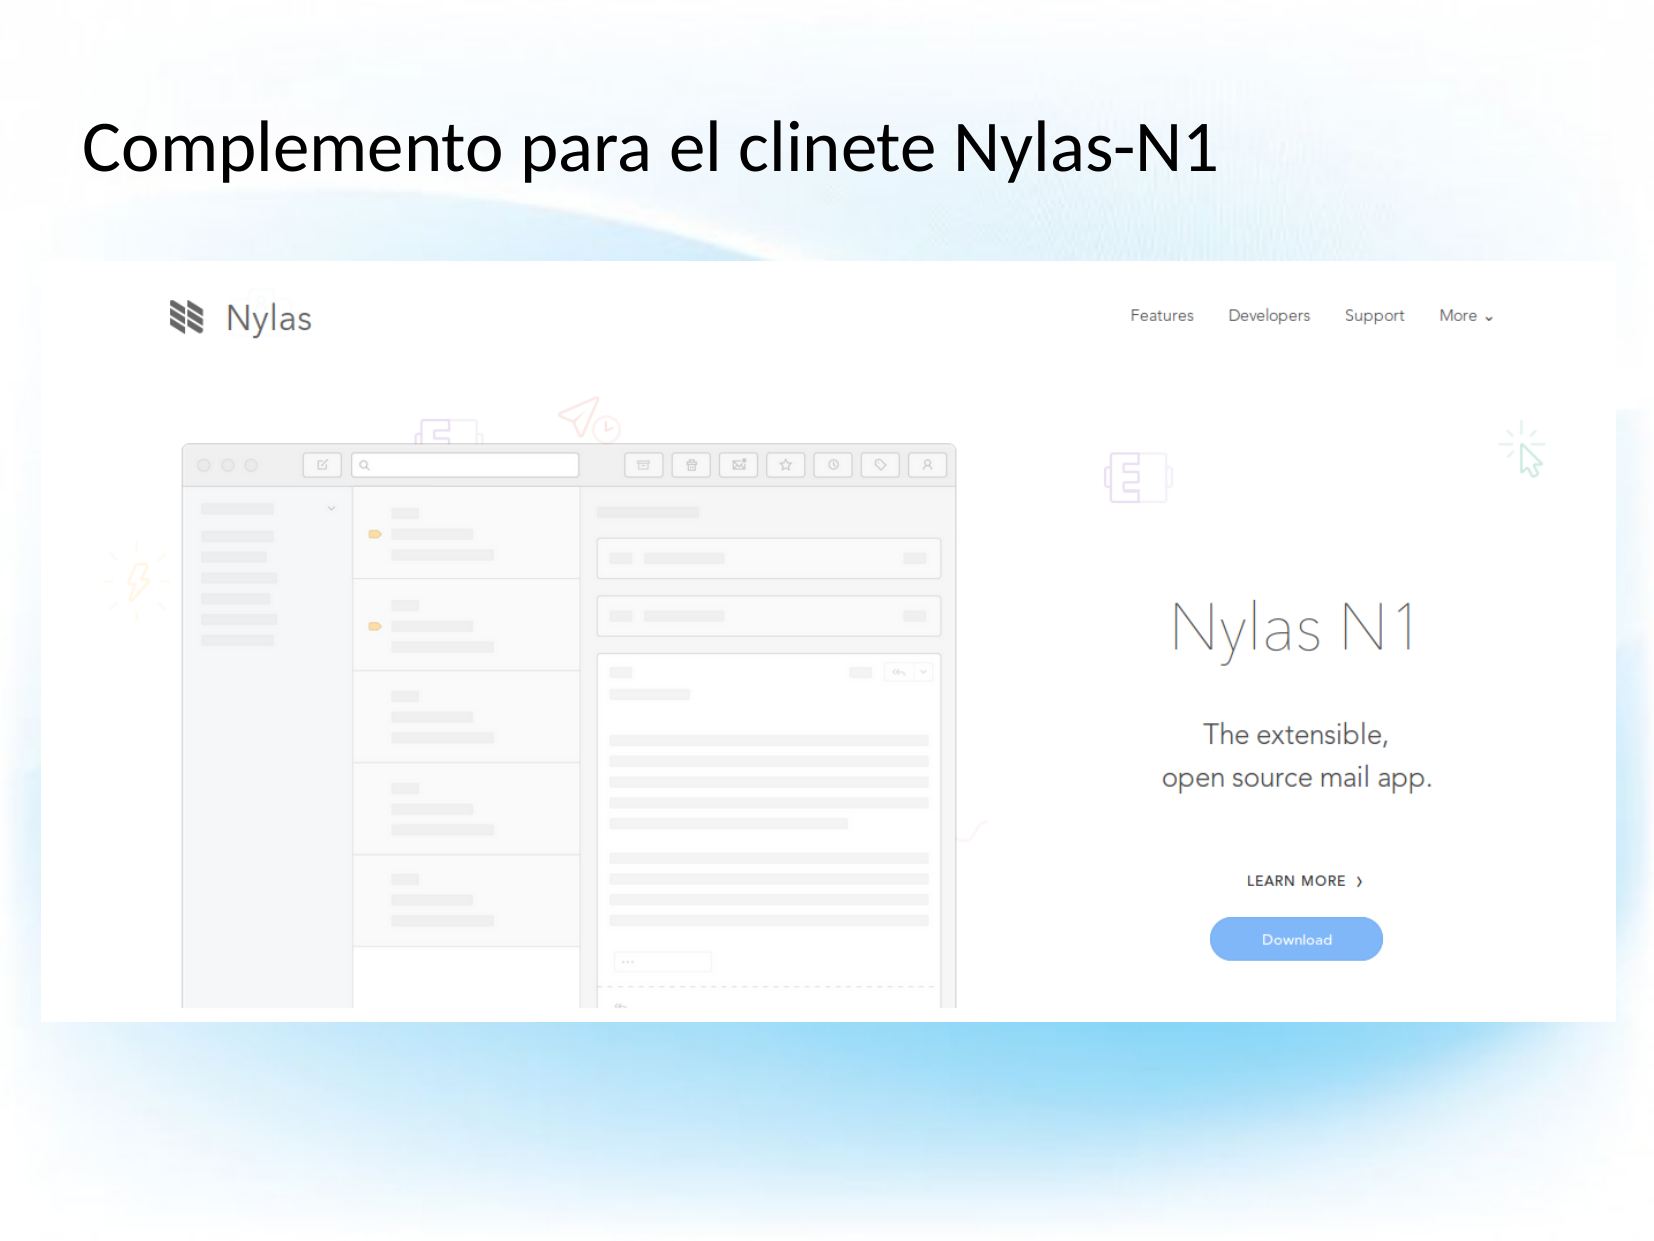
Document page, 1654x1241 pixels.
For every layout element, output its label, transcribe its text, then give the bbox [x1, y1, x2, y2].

list [82, 1022, 1571, 1108]
picture [0, 0, 1654, 1241]
title Complemento para el clinete Nylas-N1 [82, 49, 1571, 257]
